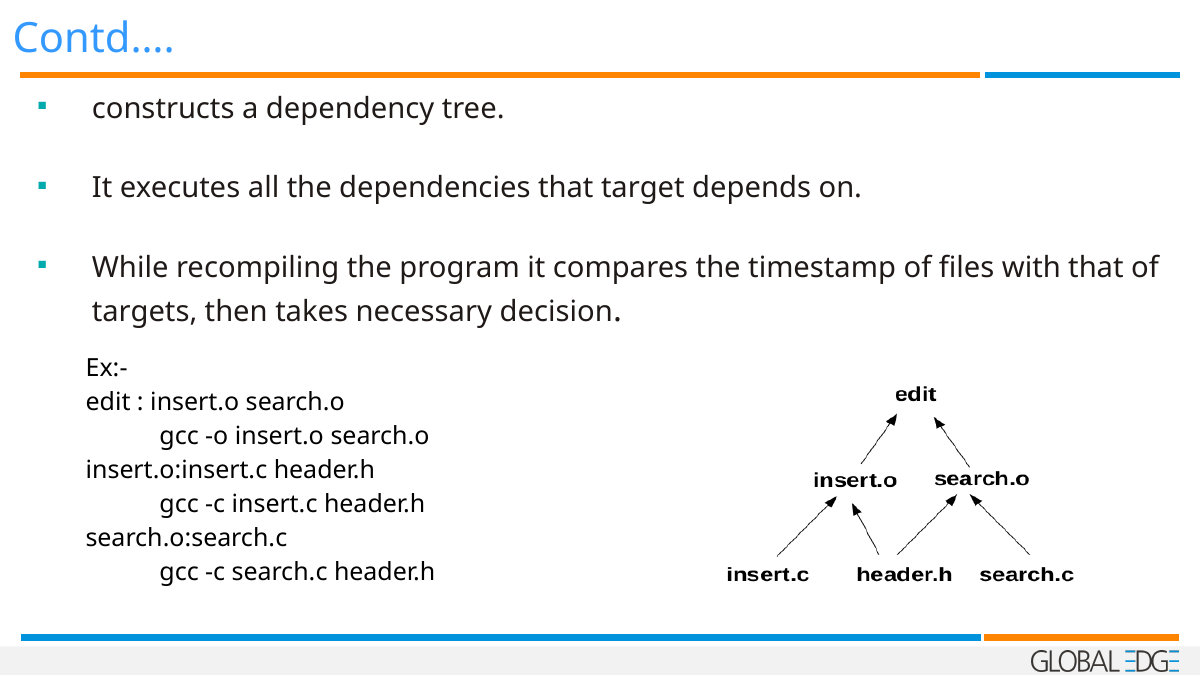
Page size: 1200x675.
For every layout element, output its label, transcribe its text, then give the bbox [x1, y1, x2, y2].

picture [1031, 650, 1179, 672]
picture [708, 366, 1075, 615]
title Contd…. [12, 9, 1088, 63]
text_box Ex:- edit : insert.o search.o gcc -o insert.o search.o insert.o:insert.c header.h gcc -c insert.c header.h search.o:search.c gcc -c search.c header.h [70, 342, 567, 563]
list constructs a dependency tree. It executes all the dependencies that target depends on. While recompiling the program it compares the timestamp of files with that of targets, then takes necessary decision. [21, 86, 1170, 603]
